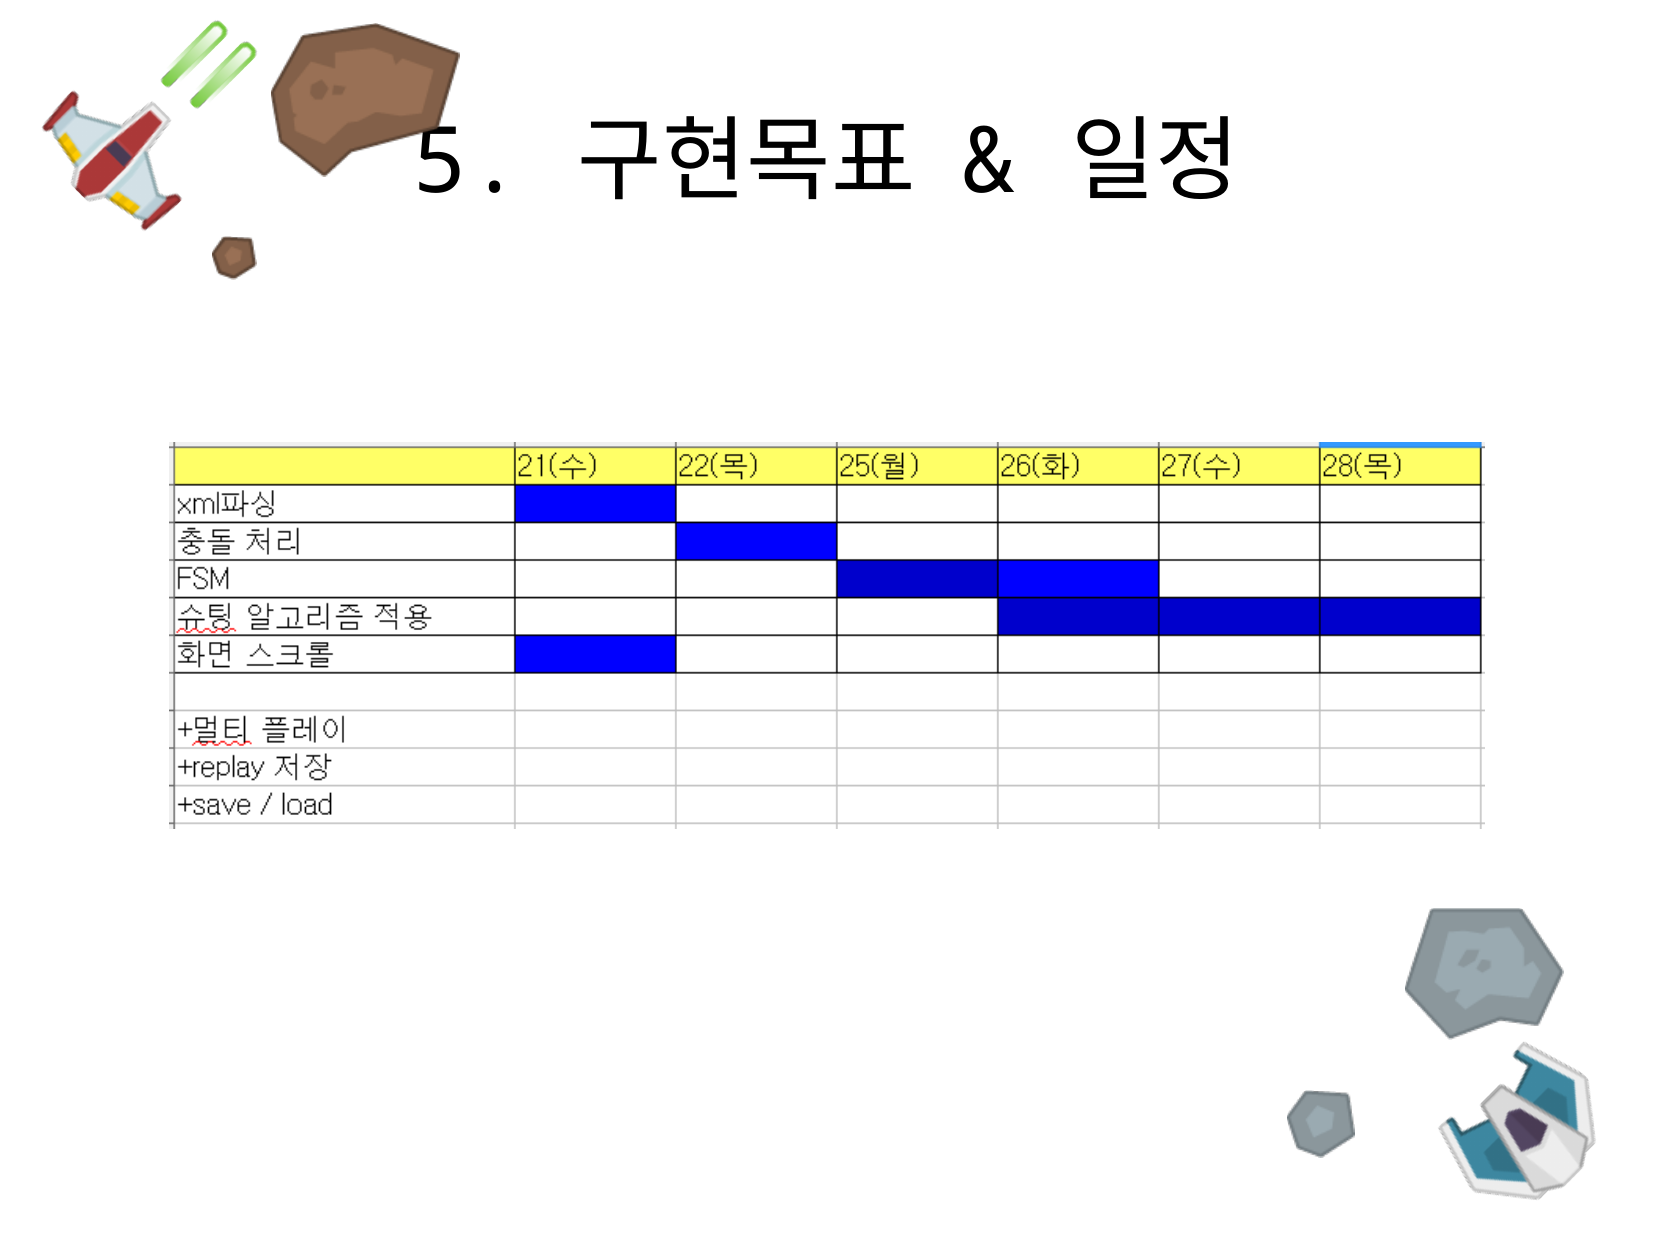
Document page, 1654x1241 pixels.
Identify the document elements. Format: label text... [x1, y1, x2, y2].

picture [212, 236, 257, 280]
picture [24, 55, 217, 249]
picture [156, 17, 231, 92]
picture [271, 23, 460, 177]
picture [1405, 908, 1630, 1235]
title 5. 구현목표 & 일정 [82, 49, 1571, 257]
picture [185, 38, 260, 113]
picture [1287, 1090, 1355, 1158]
picture [169, 442, 1485, 829]
